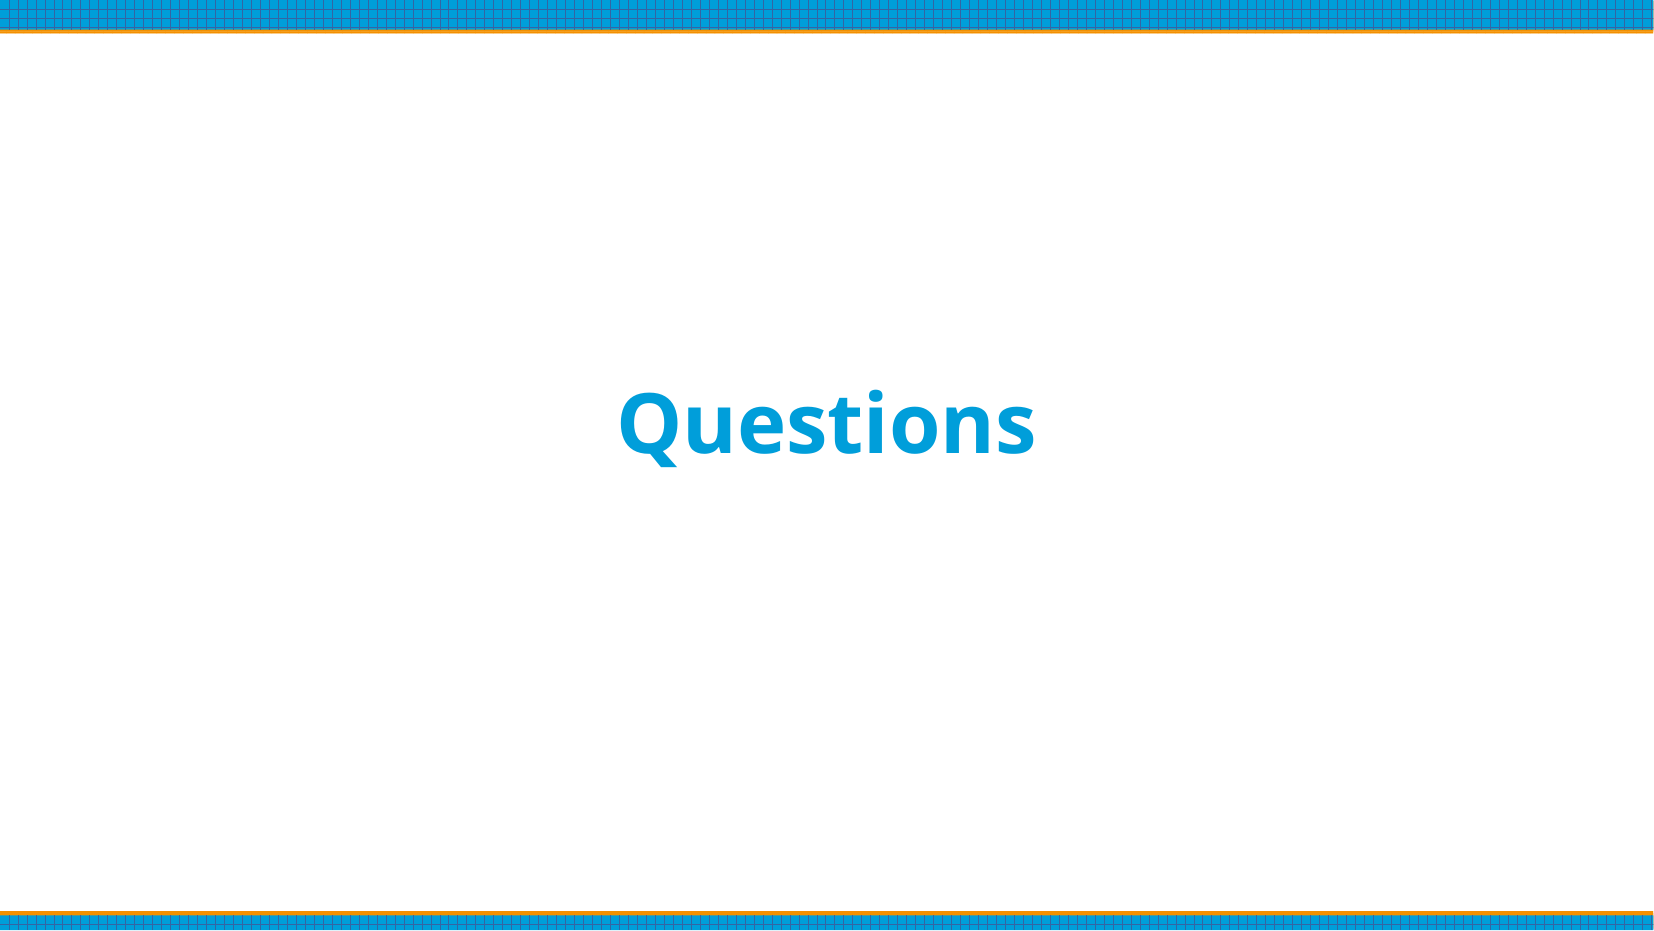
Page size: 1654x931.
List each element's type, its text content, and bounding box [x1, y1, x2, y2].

subtitle Questions [88, 44, 1565, 798]
